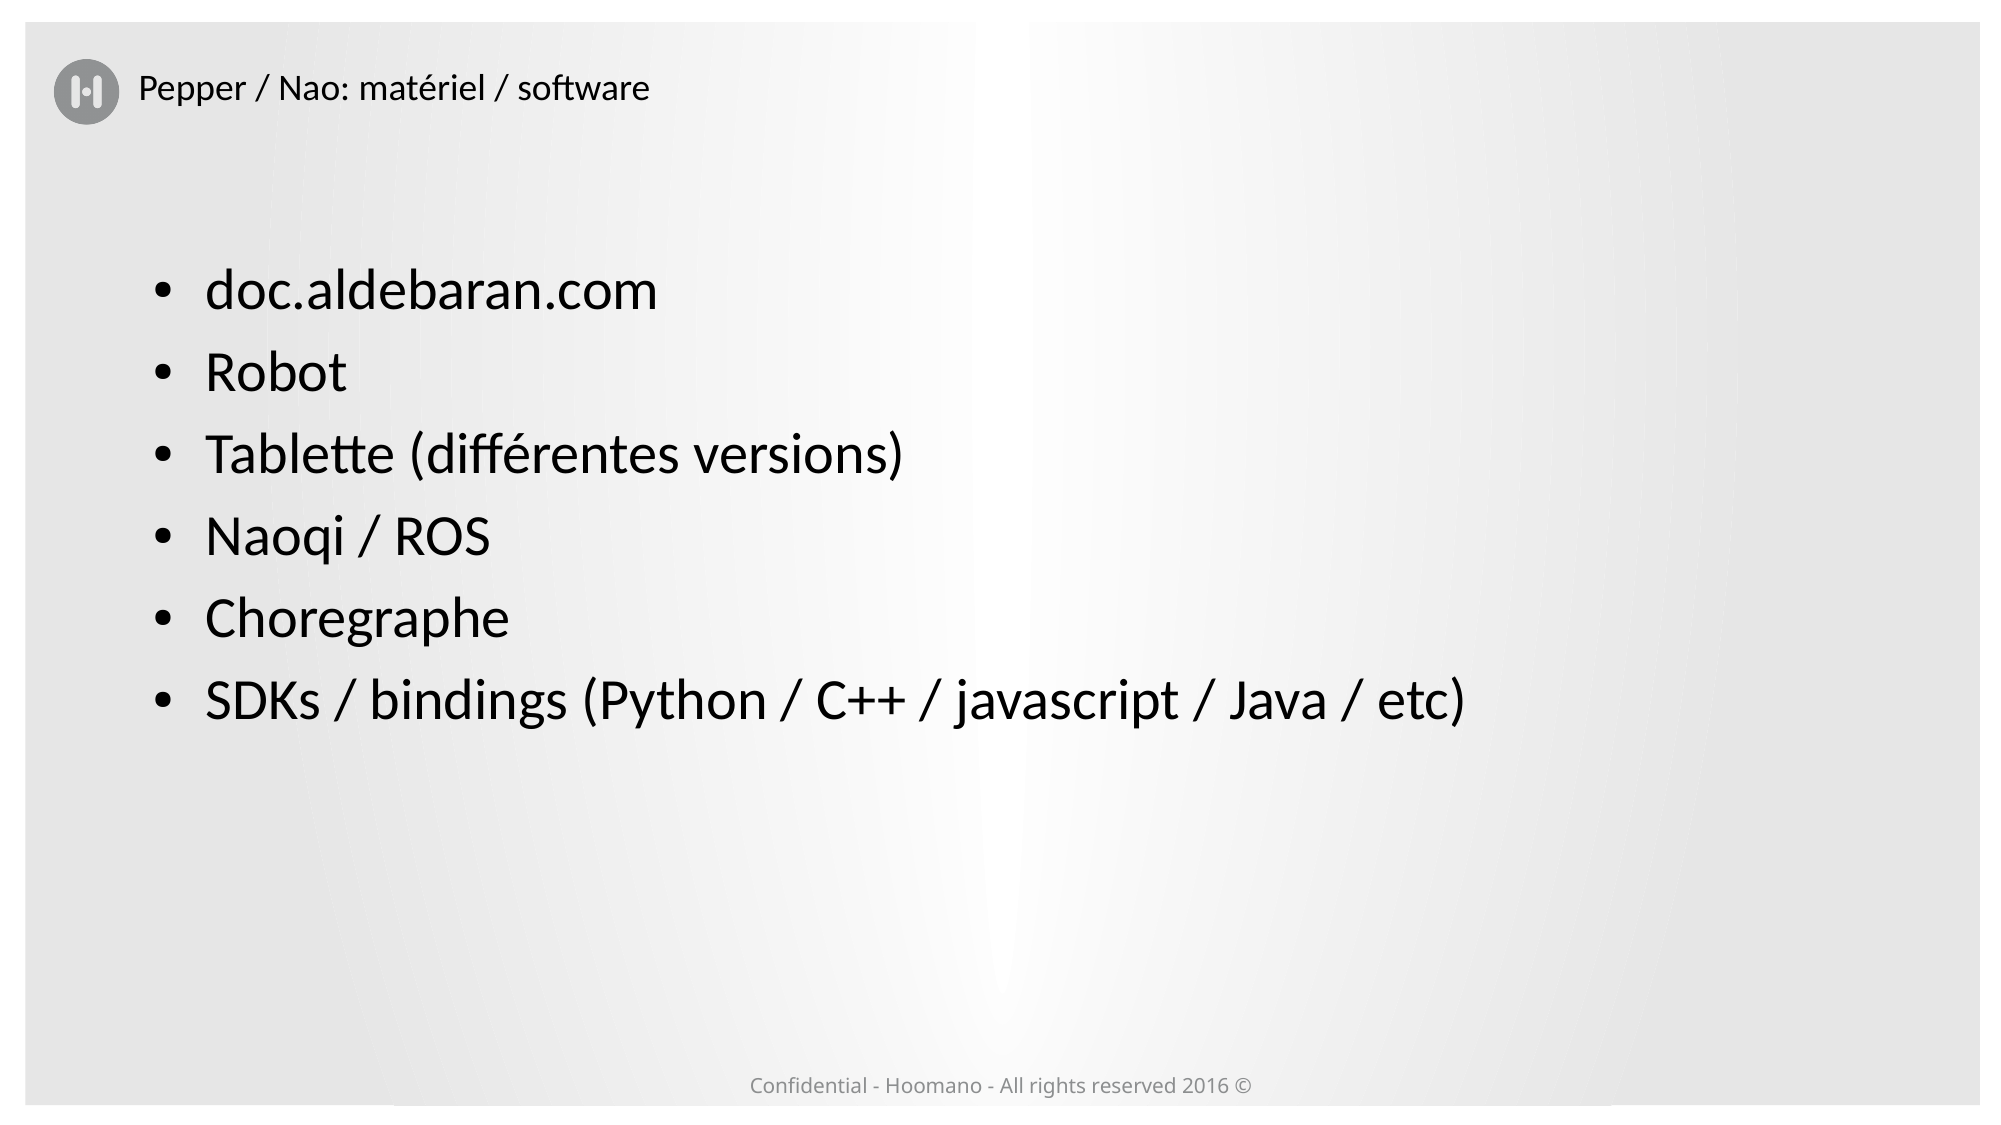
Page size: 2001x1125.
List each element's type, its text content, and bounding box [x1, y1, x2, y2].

picture [49, 55, 123, 127]
list doc.aldebaran.com Robot Tablette (différentes versions) Naoqi / ROS Choregraphe SDKs / bindings (Python / C++ / javascript / Java / etc) [135, 179, 1952, 1077]
title Pepper / Nao: matériel / software [138, 55, 1864, 127]
